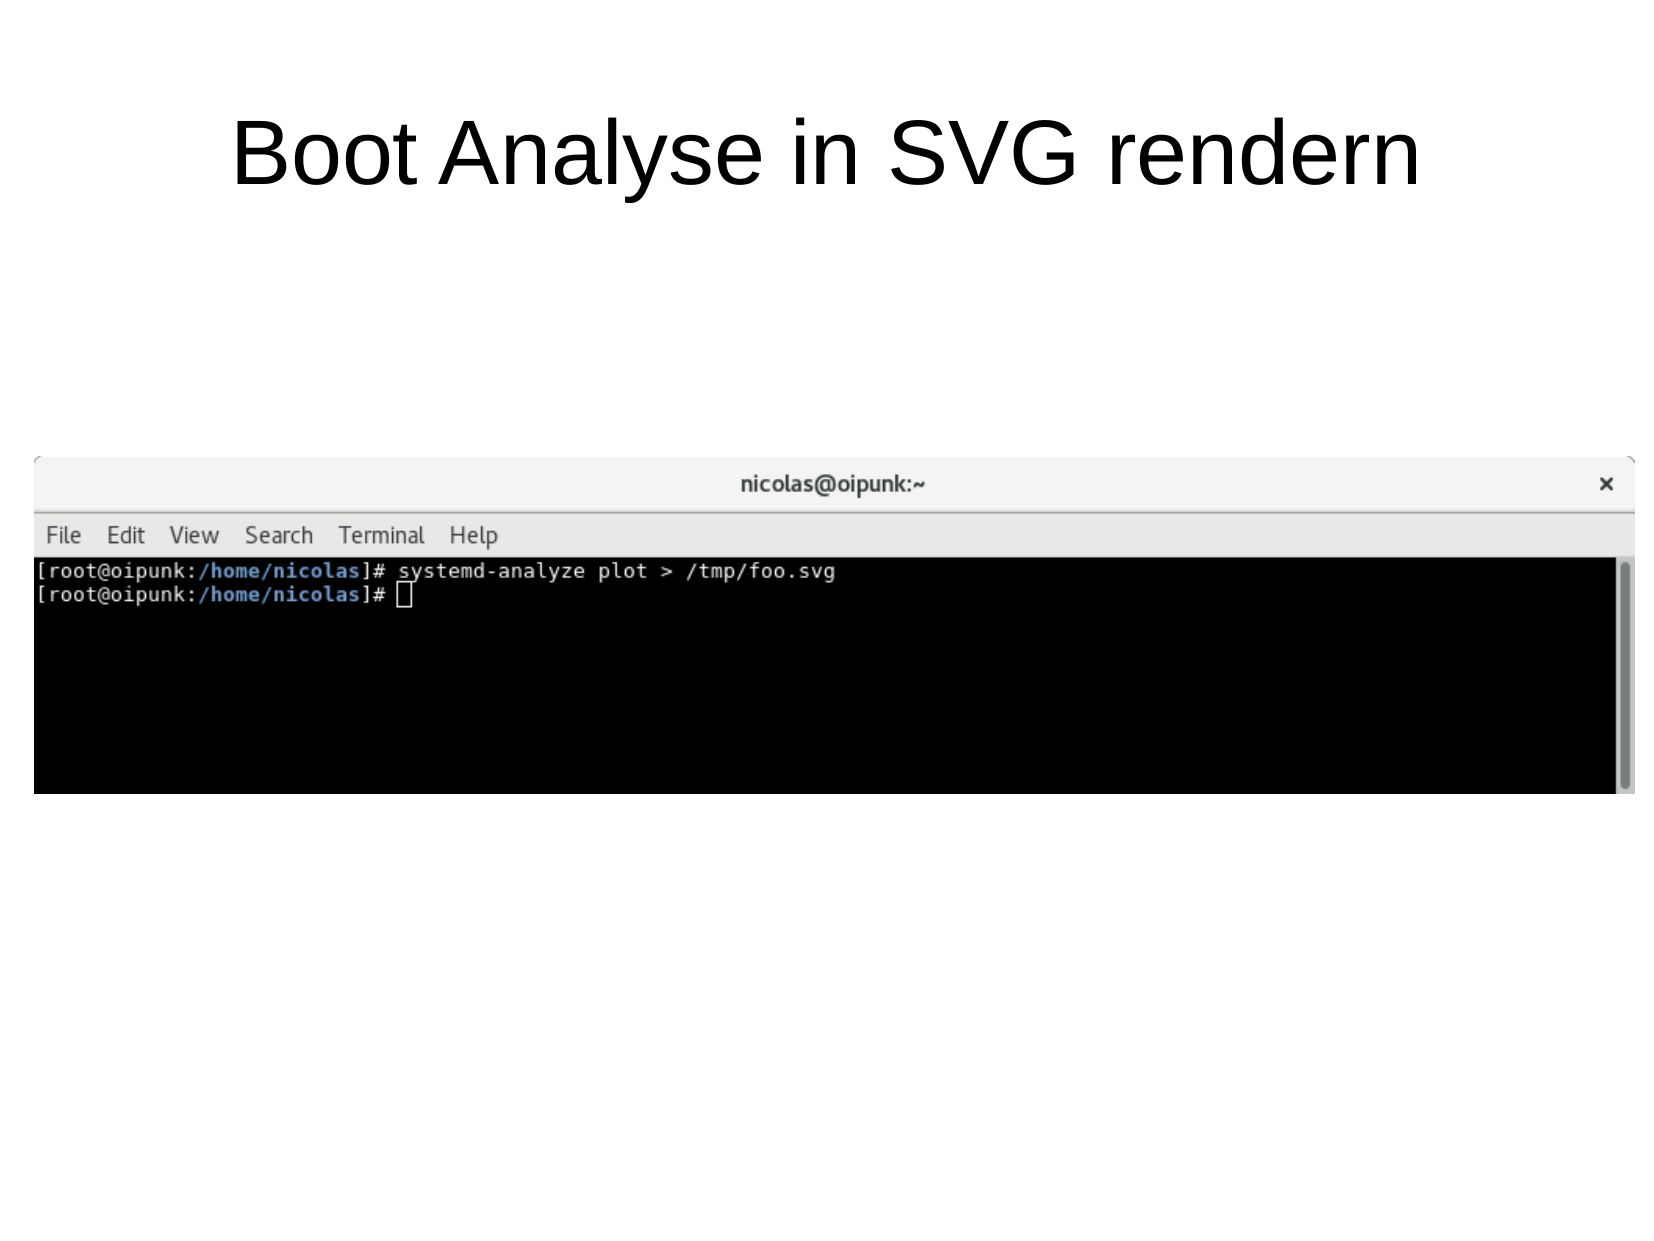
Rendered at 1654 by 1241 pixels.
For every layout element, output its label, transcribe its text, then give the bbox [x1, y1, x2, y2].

picture [34, 456, 1635, 794]
title Boot Analyse in SVG rendern [82, 49, 1571, 257]
